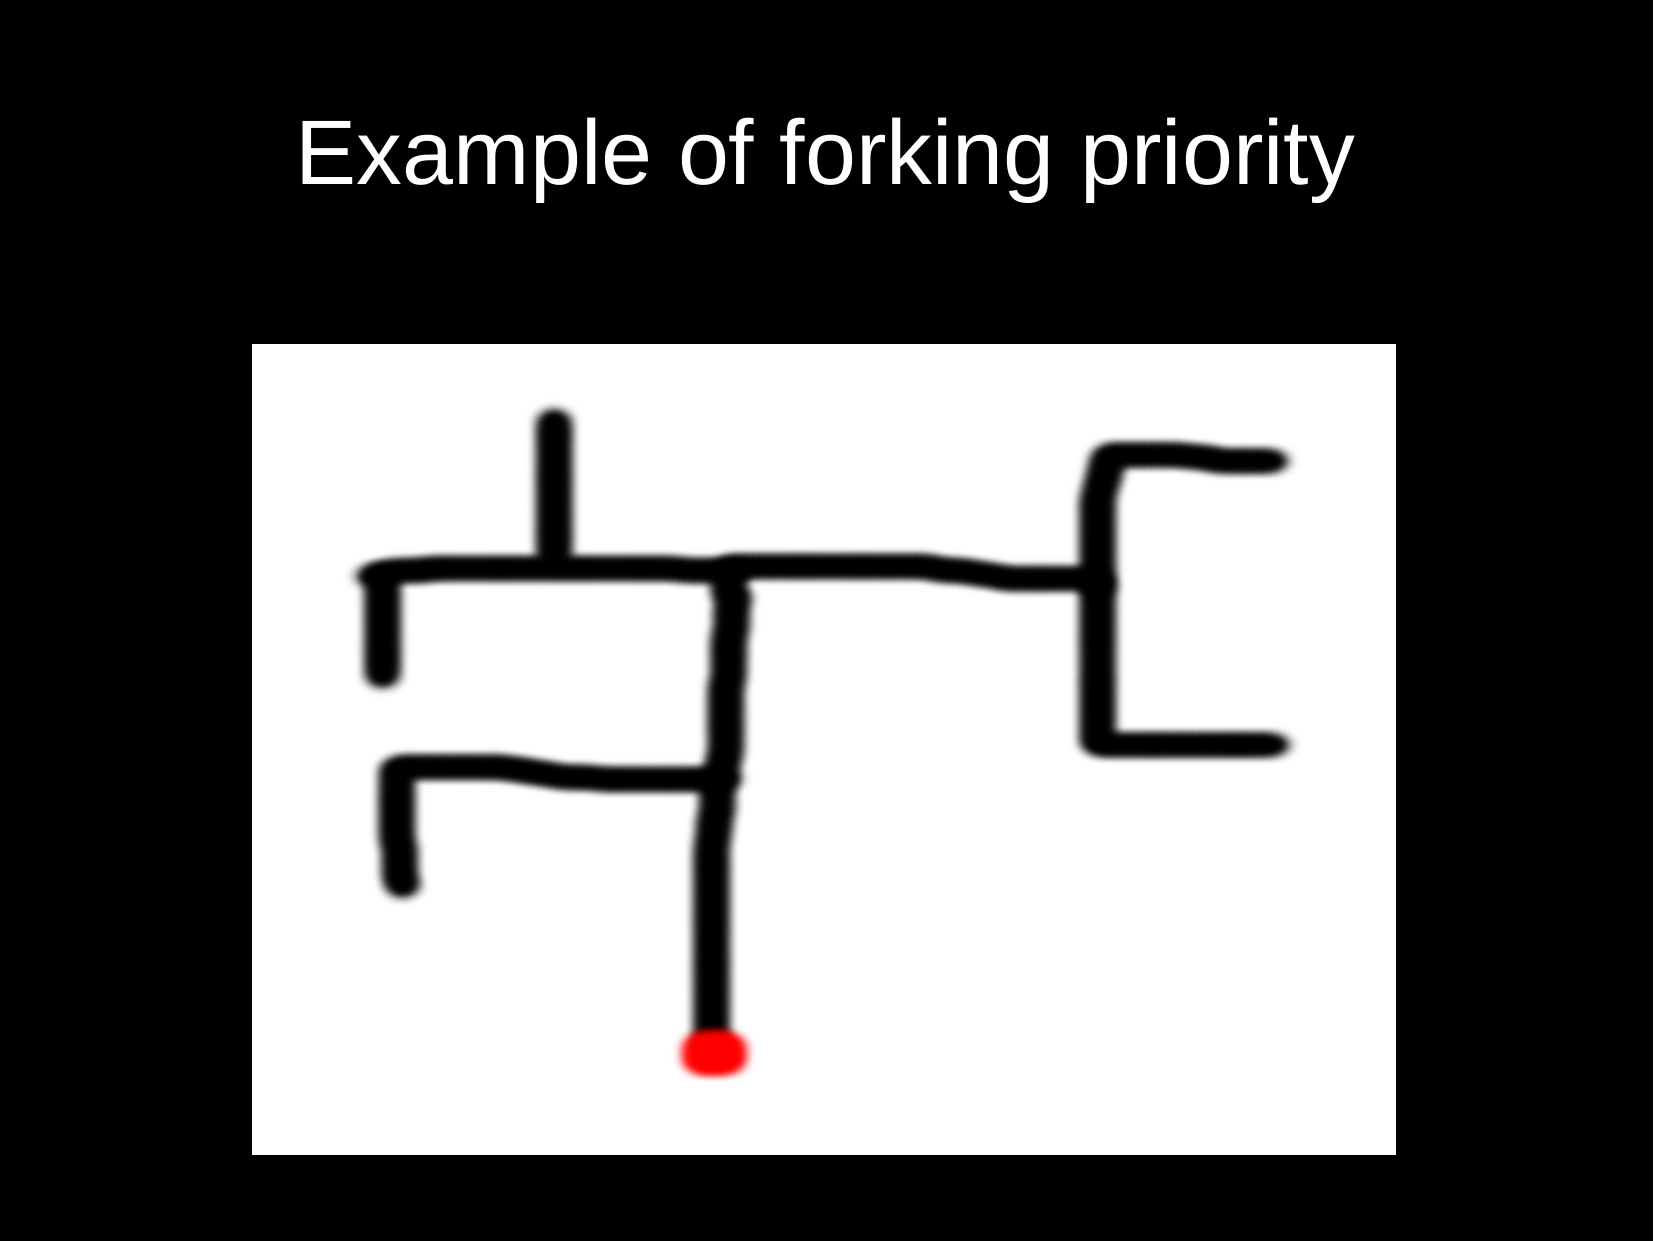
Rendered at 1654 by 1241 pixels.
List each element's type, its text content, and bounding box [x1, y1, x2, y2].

title Example of forking priority [82, 49, 1571, 257]
picture [252, 344, 1396, 1156]
